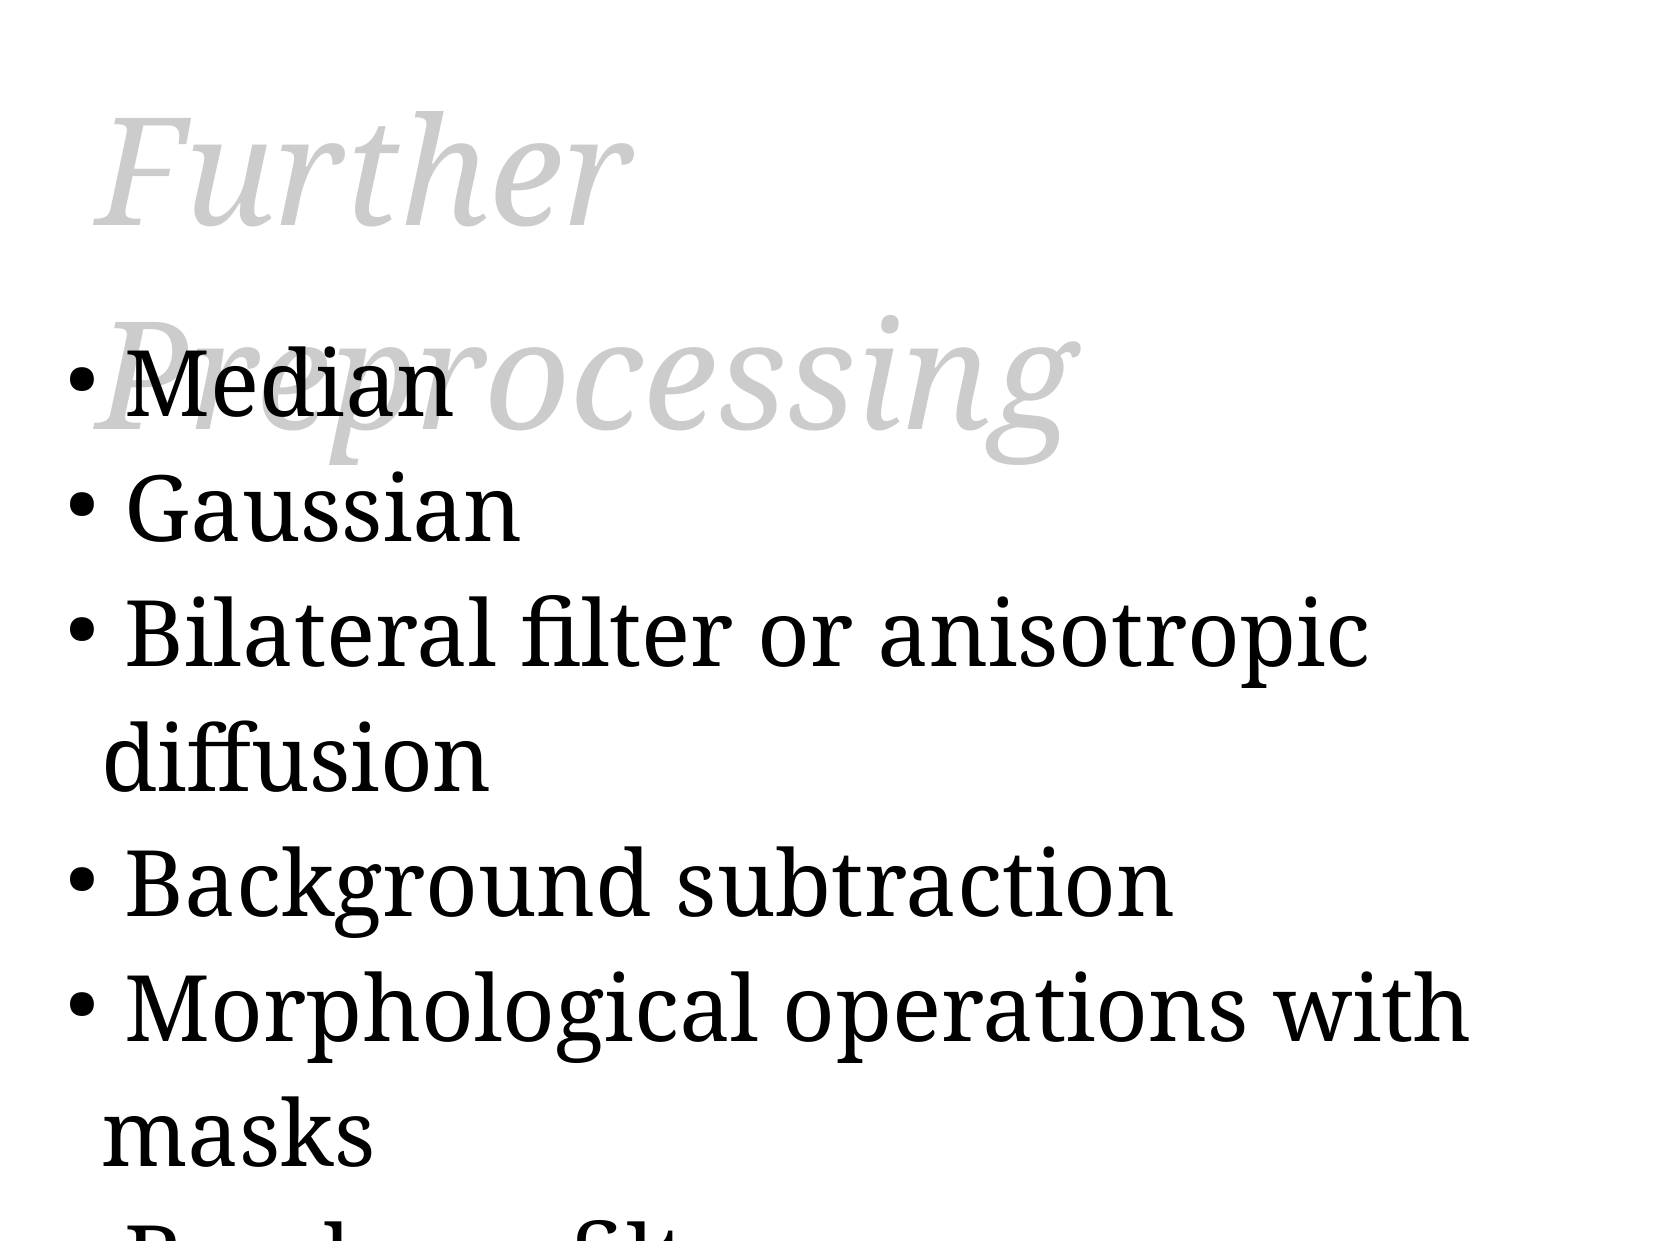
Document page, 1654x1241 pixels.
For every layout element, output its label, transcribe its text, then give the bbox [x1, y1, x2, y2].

text_box Median Gaussian Bilateral filter or anisotropic diffusion Background subtraction Morphological operations with masks Bandpass filters [50, 311, 1626, 936]
text_box Further Preprocessing [81, 57, 1654, 239]
